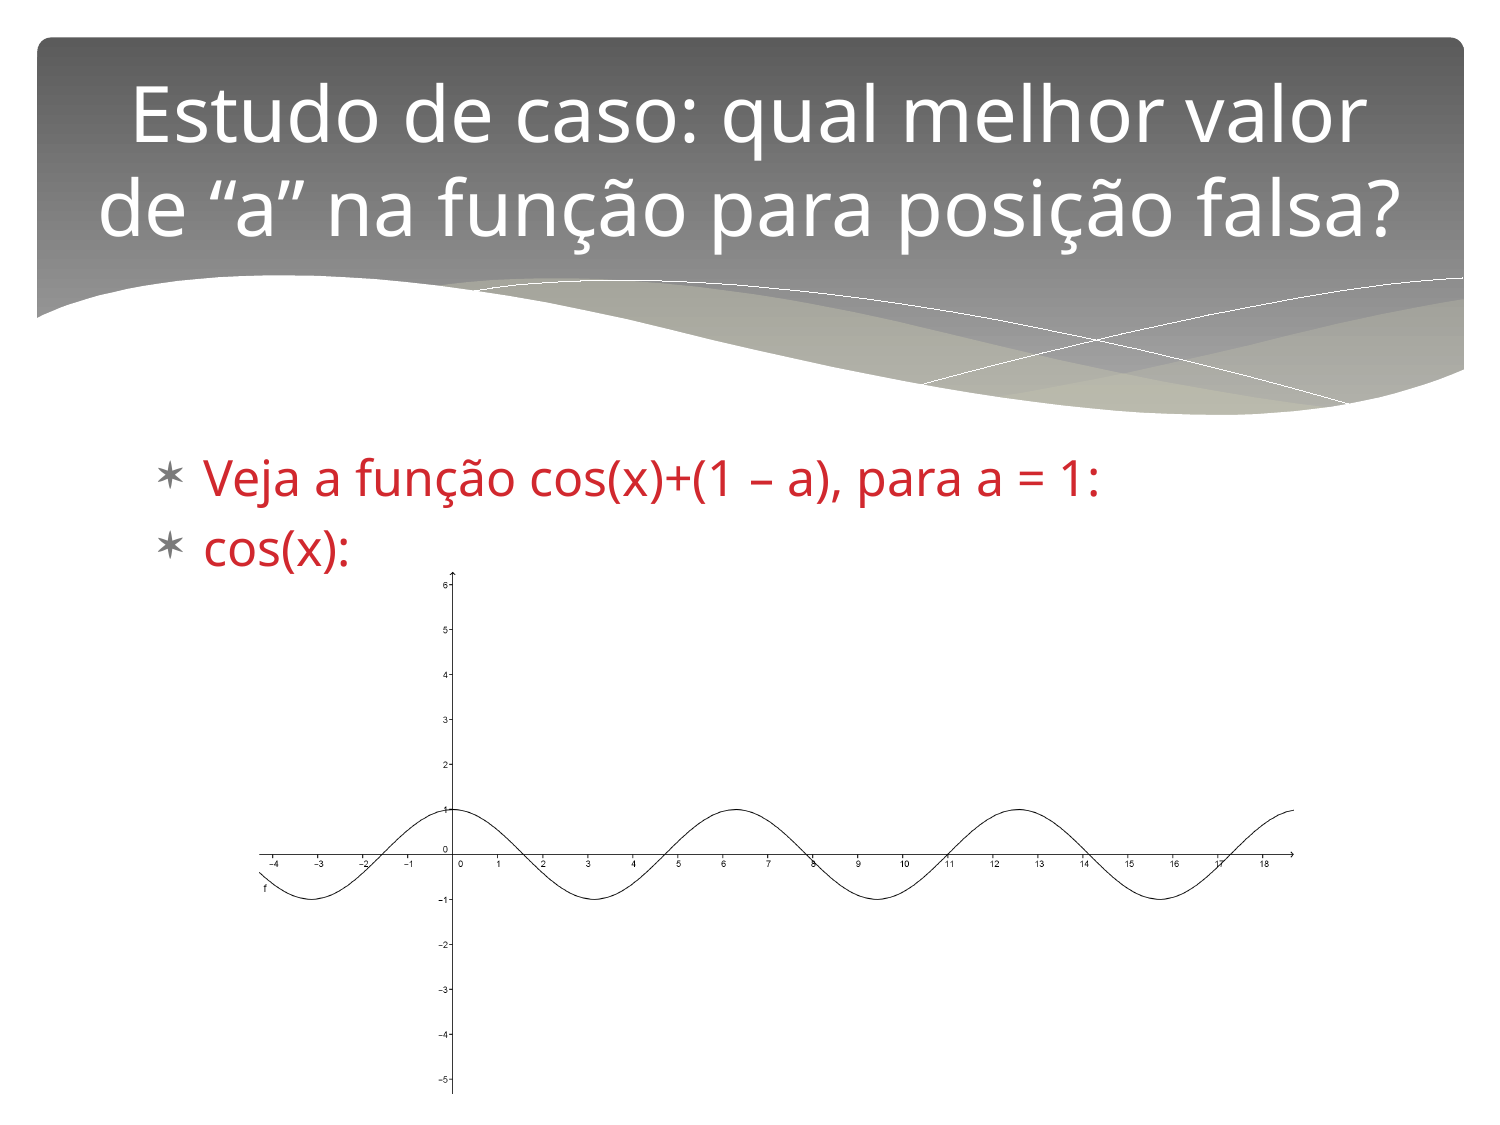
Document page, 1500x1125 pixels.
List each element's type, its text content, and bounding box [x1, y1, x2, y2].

list Veja a função cos(x)+(1 – a), para a = 1: cos(x): [143, 438, 1359, 1005]
picture [259, 571, 1294, 1094]
title Estudo de caso: qual melhor valor de “a” na função para posição falsa? [75, 55, 1425, 261]
